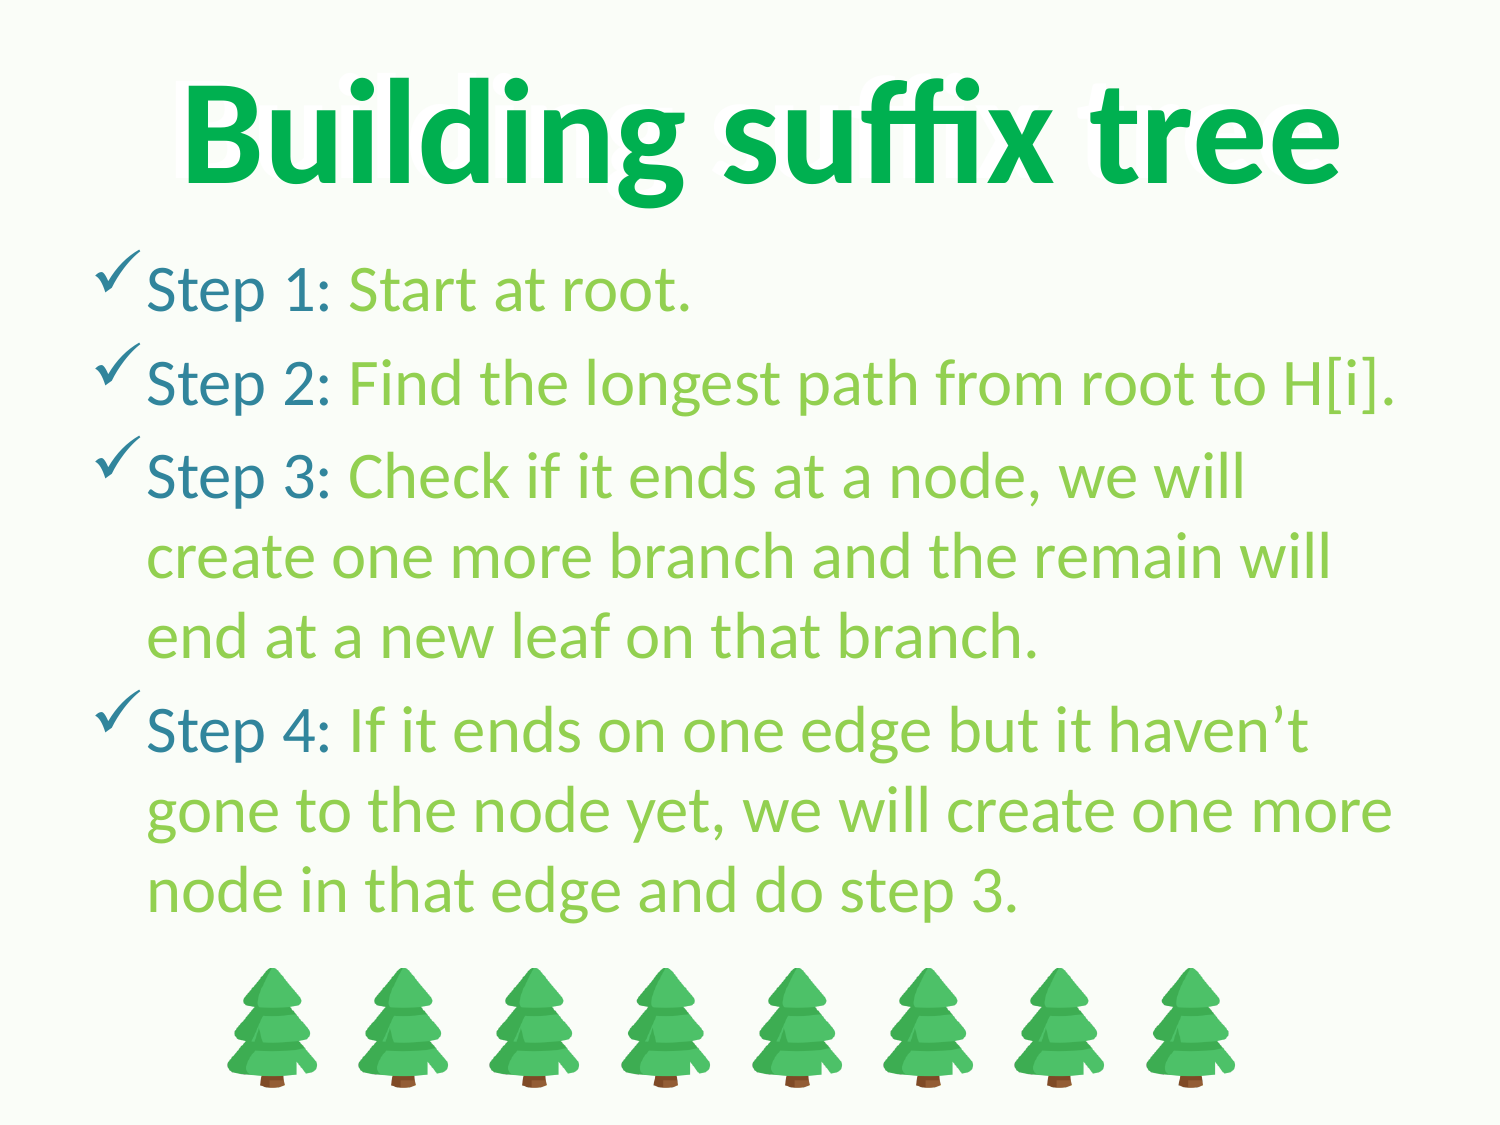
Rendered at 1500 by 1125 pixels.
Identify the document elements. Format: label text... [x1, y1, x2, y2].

picture [212, 968, 332, 1088]
picture [868, 968, 988, 1088]
picture [474, 968, 594, 1088]
title Building suffix tree [75, 24, 1425, 213]
list Step 1: Start at root. Step 2: Find the longest path from root to H[i]. Step 3: Check if it ends at a node, we will create one more branch and the remain will end at a new leaf on that branch. Step 4: If it ends on one edge but it haven’t gone to the node yet, we will create one more node in that edge and do step 3. [75, 237, 1425, 980]
picture [999, 968, 1119, 1088]
picture [1131, 968, 1250, 1088]
picture [606, 968, 725, 1088]
text_box Building suffix tree [87, 29, 1438, 218]
picture [343, 968, 463, 1088]
picture [737, 968, 857, 1088]
